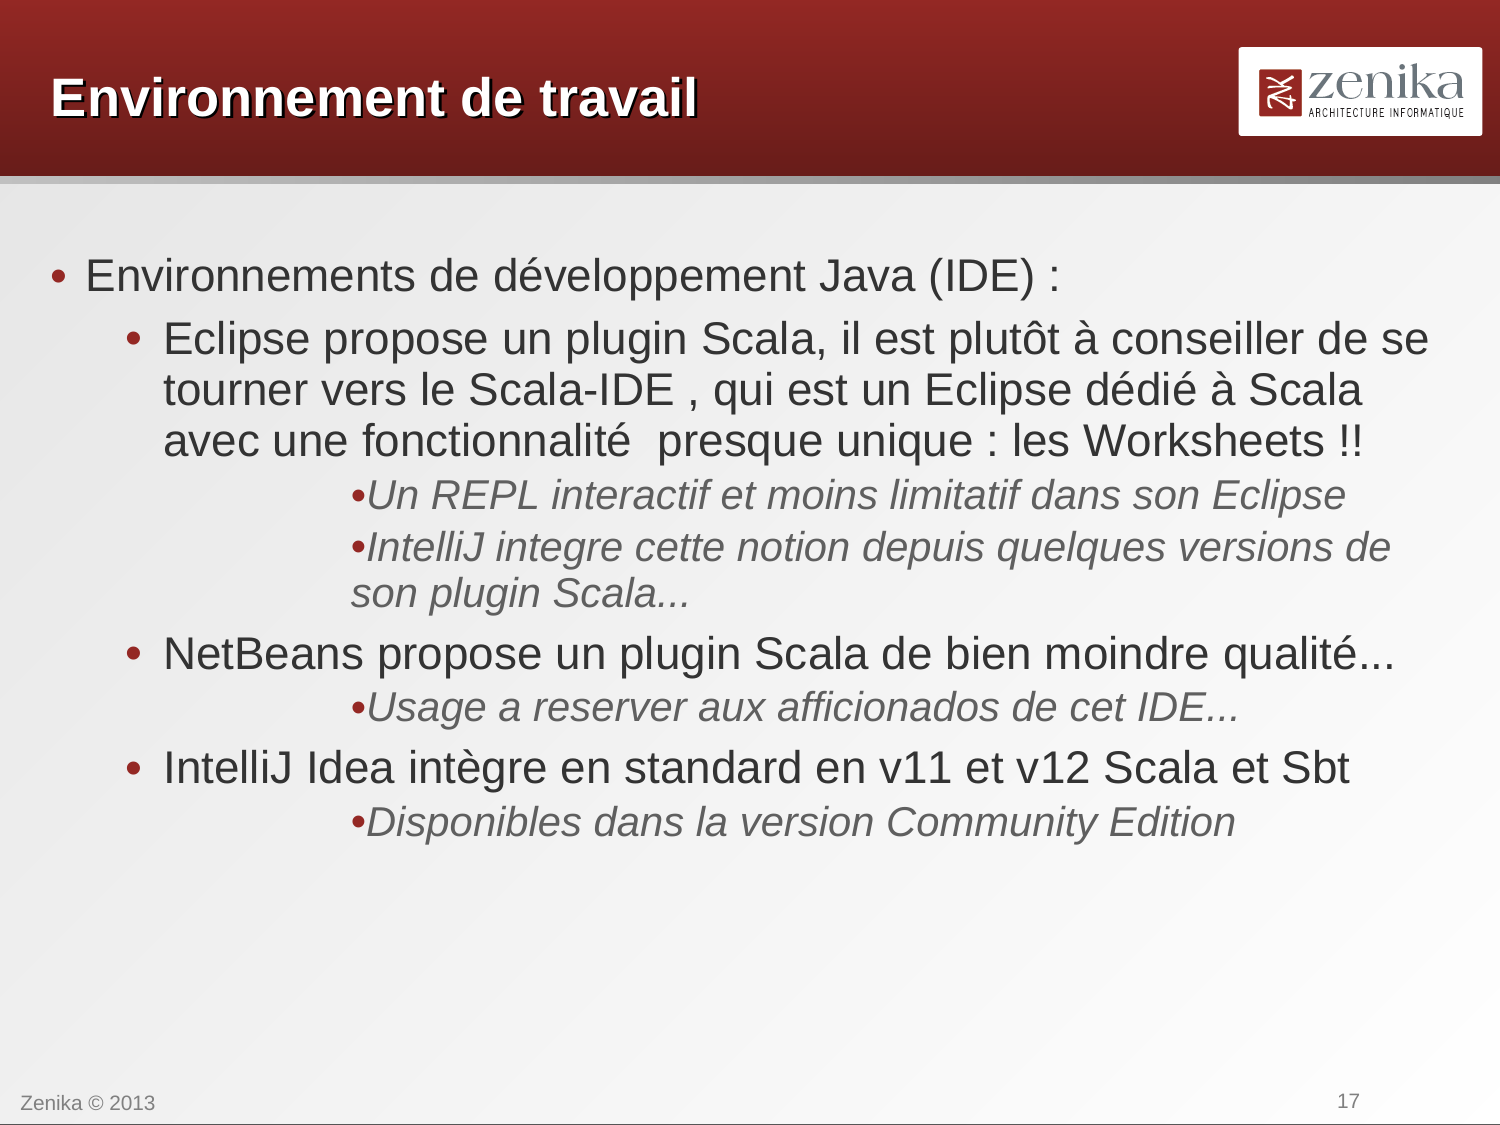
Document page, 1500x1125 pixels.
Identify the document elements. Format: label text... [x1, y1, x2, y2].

picture [1257, 58, 1464, 125]
list Environnements de développement Java (IDE) : Eclipse propose un plugin Scala, il est plutôt à conseiller de se tourner vers le Scala-IDE , qui est un Eclipse dédié à Scala avec une fonctionnalité presque unique : les Worksheets !! Un REPL interactif et moins limitatif dans son Eclipse IntelliJ integre cette notion depuis quelques versions de son plugin Scala... NetBeans propose un plugin Scala de bien moindre qualité... Usage a reserver aux afficionados de cet IDE... IntelliJ Idea intègre en standard en v11 et v12 Scala et Sbt Disponibles dans la version Community Edition [50, 249, 1435, 1079]
title Environnement de travail [50, 15, 1206, 180]
